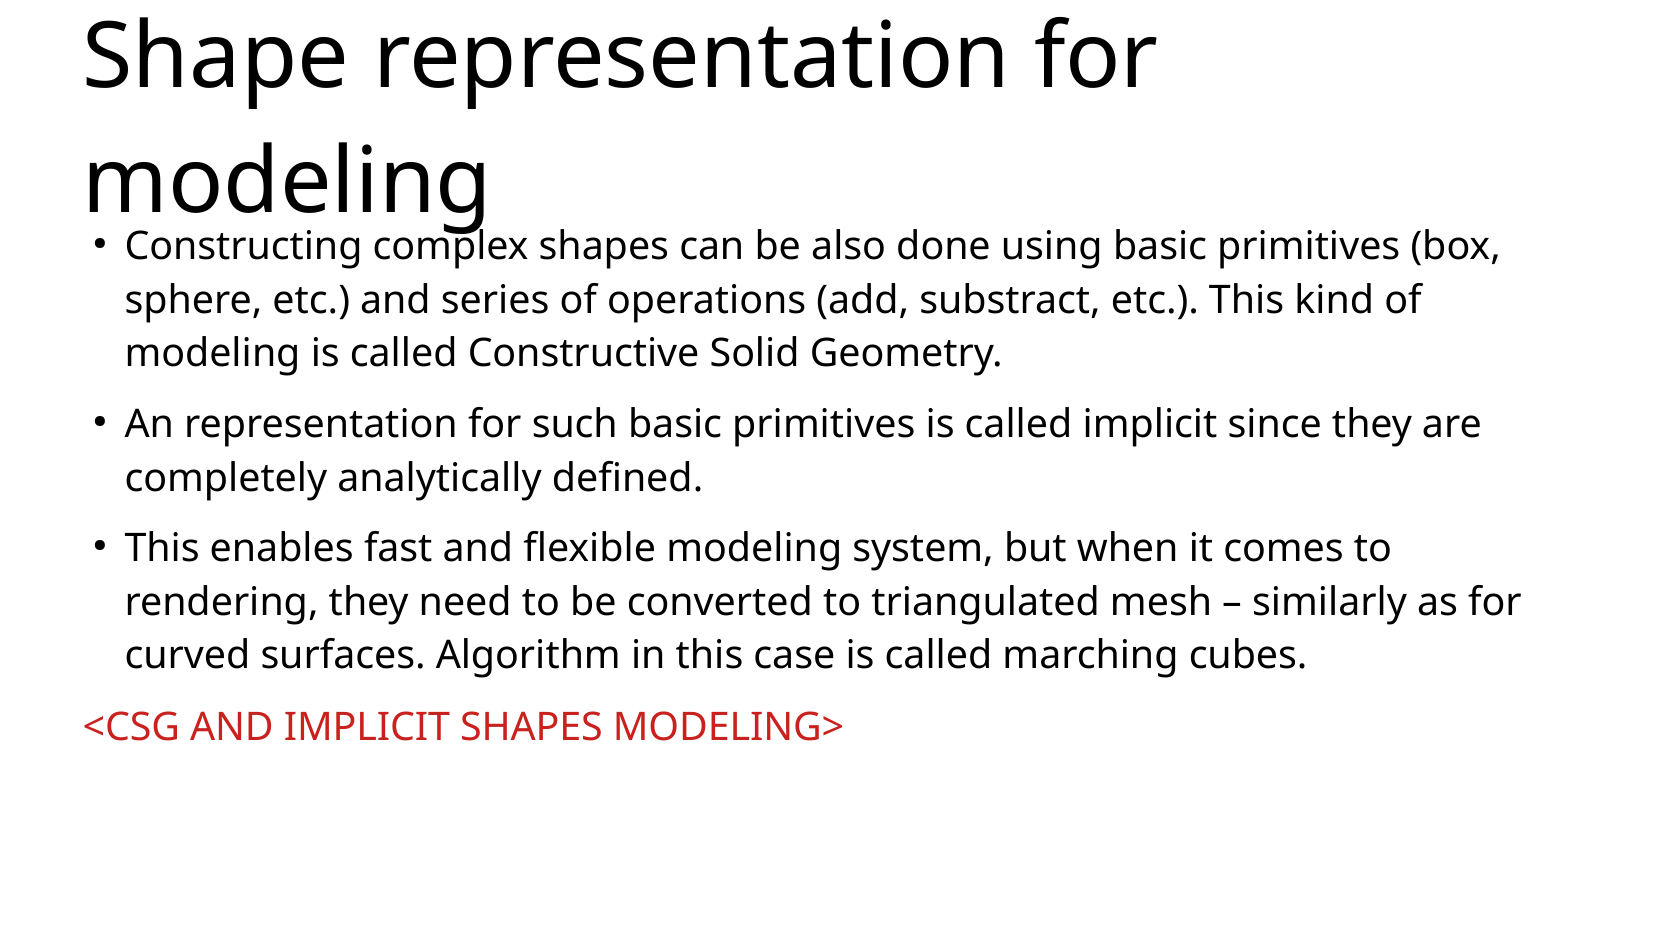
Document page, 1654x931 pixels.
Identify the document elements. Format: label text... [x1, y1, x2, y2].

title Shape representation for modeling [82, 37, 1571, 193]
list Constructing complex shapes can be also done using basic primitives (box, sphere, etc.) and series of operations (add, substract, etc.). This kind of modeling is called Constructive Solid Geometry. An representation for such basic primitives is called implicit since they are completely analytically defined. This enables fast and flexible modeling system, but when it comes to rendering, they need to be converted to triangulated mesh – similarly as for curved surfaces. Algorithm in this case is called marching cubes. <CSG AND IMPLICIT SHAPES MODELING> [82, 217, 1571, 758]
